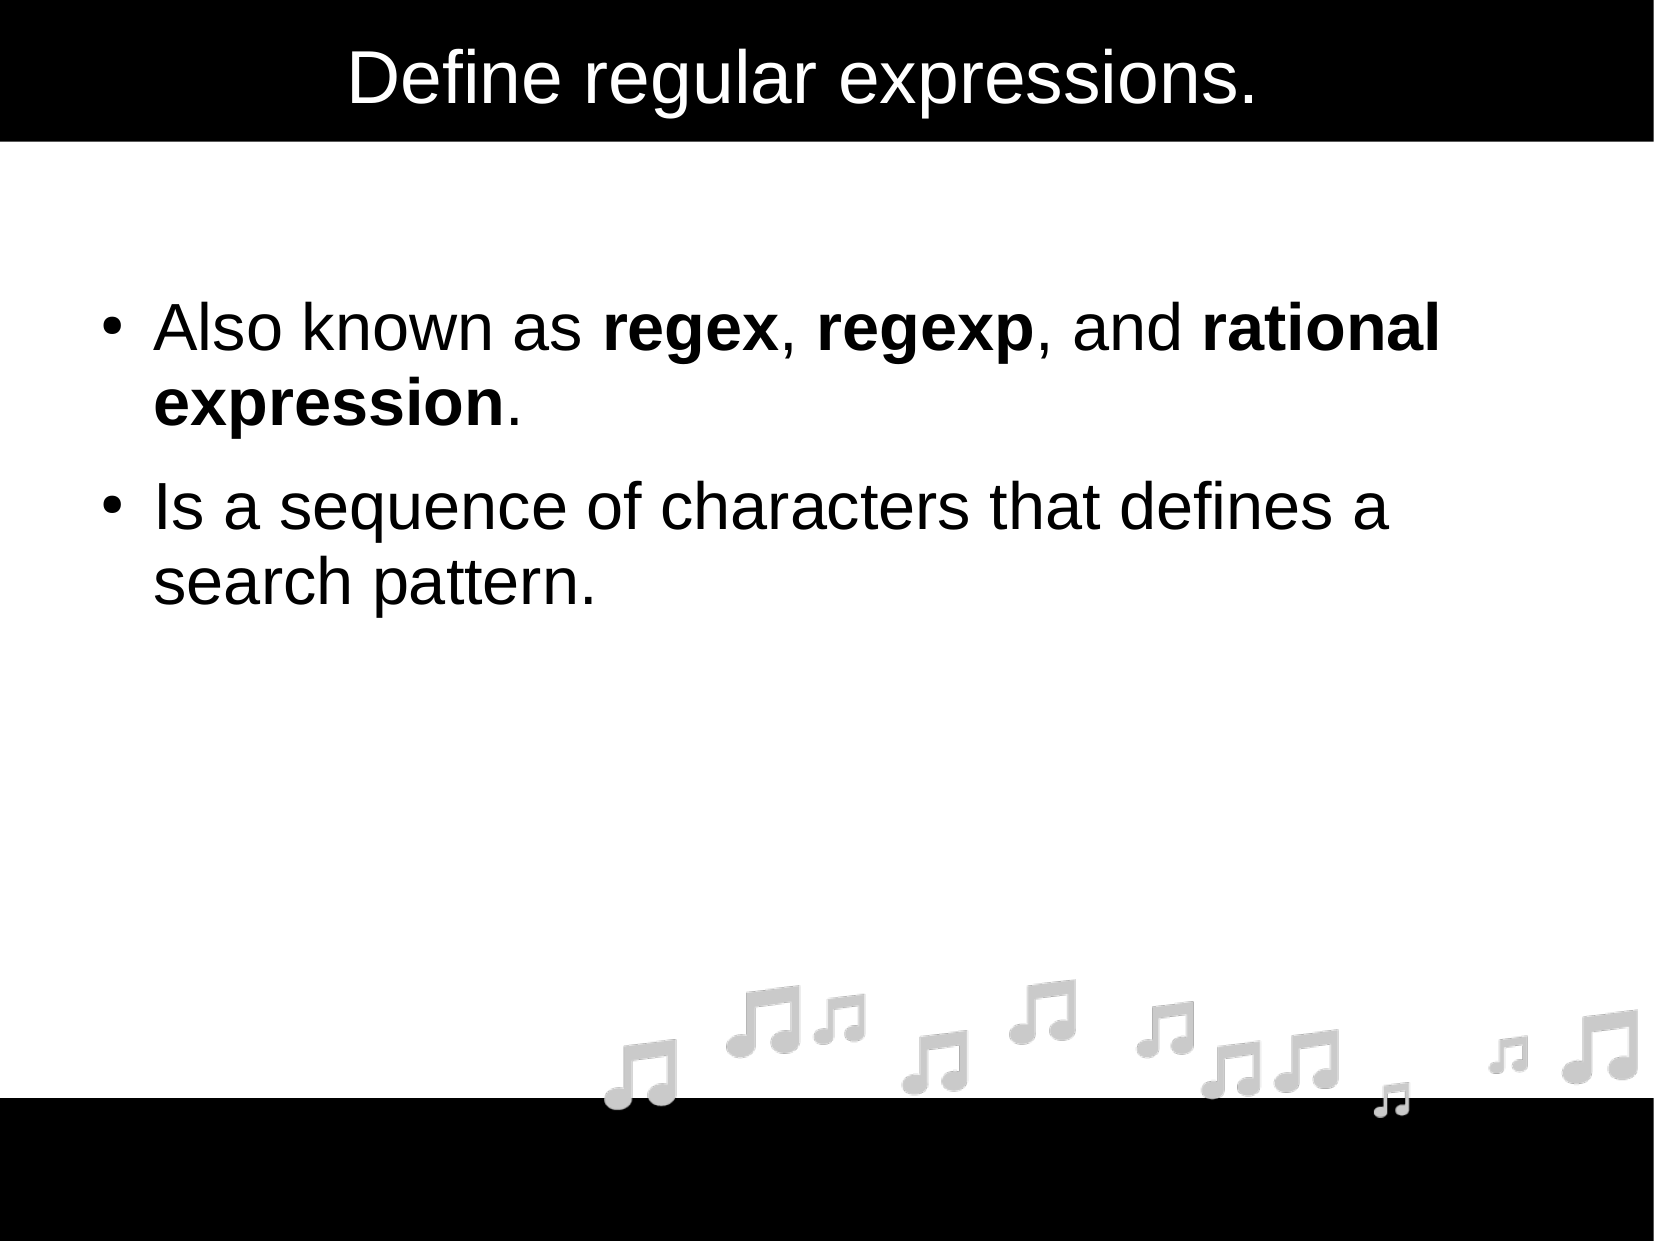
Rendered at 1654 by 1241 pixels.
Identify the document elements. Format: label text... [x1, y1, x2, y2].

list Also known as regex, regexp, and rational expression. Is a sequence of characters that defines a search pattern. [82, 290, 1571, 1010]
title Define regular expressions. [59, 8, 1548, 148]
